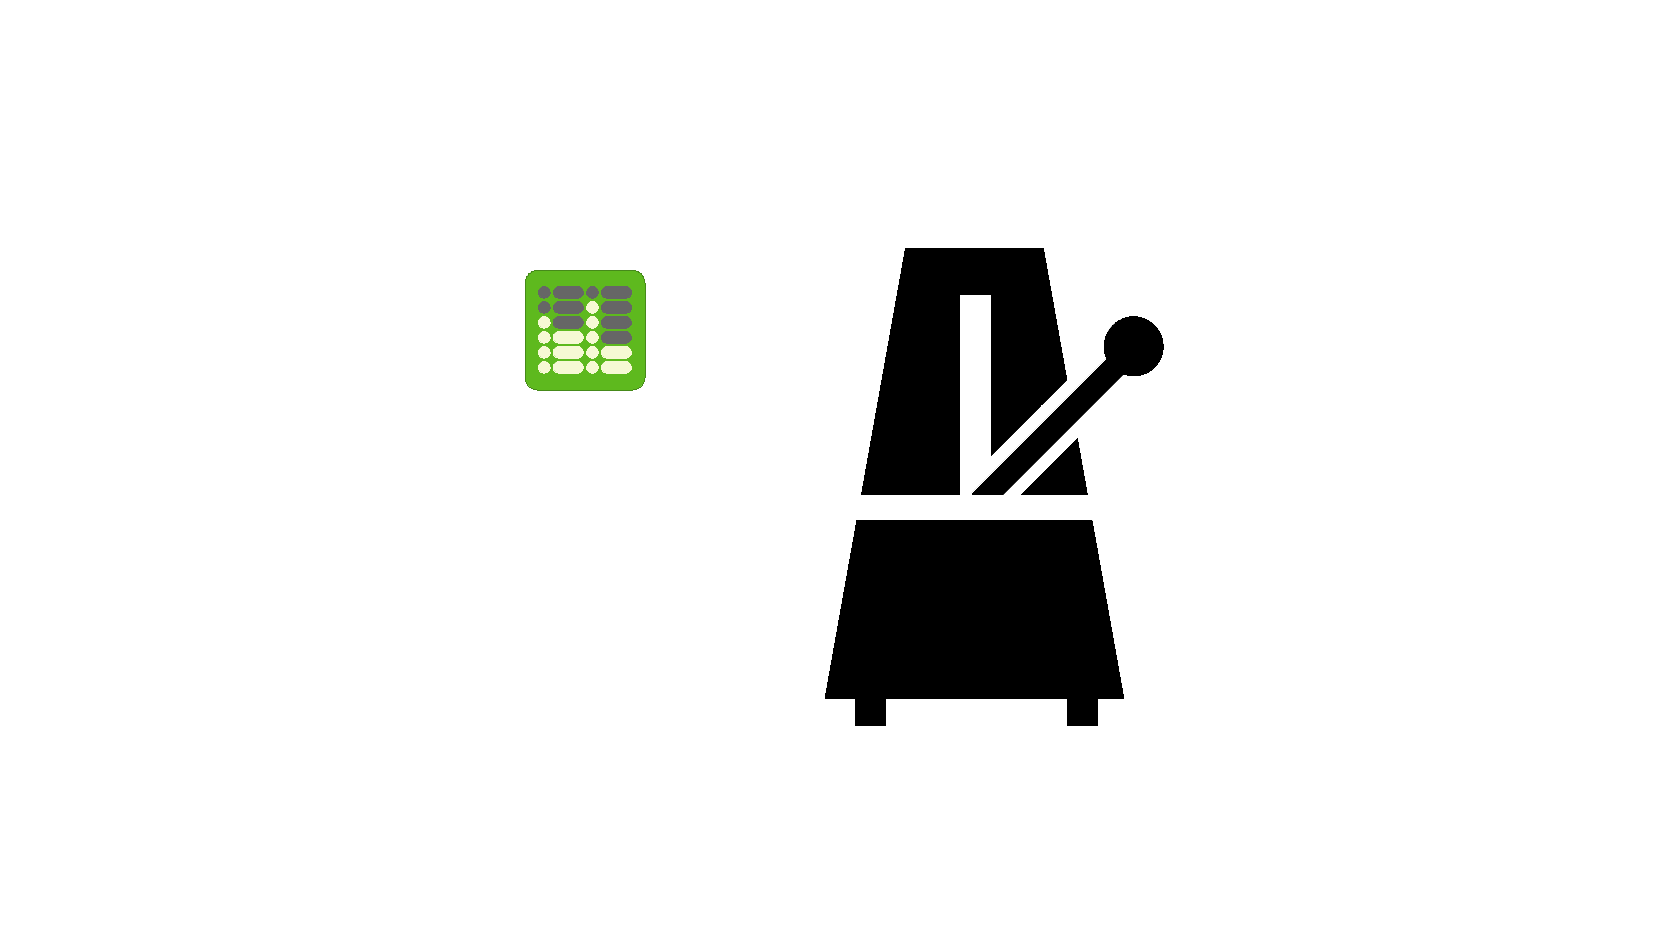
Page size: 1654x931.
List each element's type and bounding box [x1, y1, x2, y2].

text_box [525, 270, 646, 391]
text_box [825, 248, 1164, 726]
